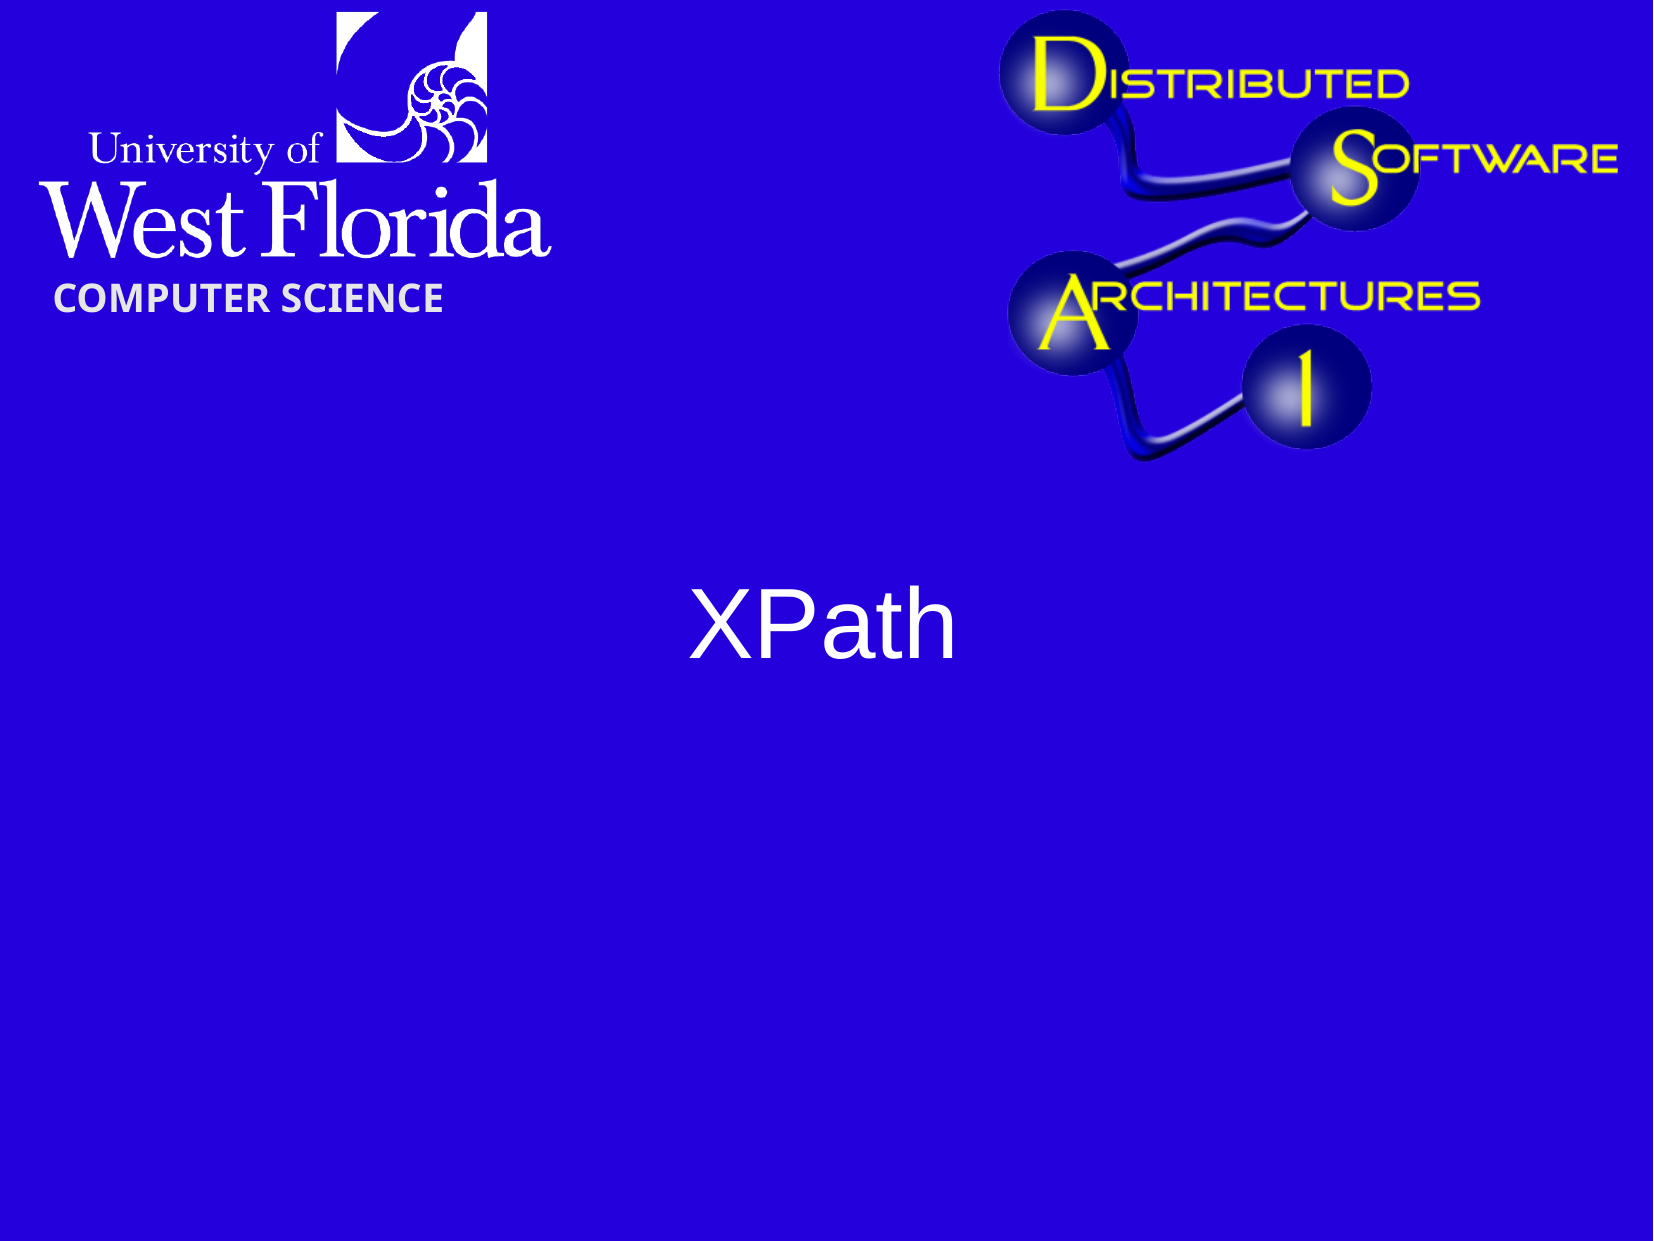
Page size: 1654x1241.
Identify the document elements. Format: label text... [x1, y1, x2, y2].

text_box COMPUTER SCIENCE [37, 262, 563, 334]
picture [37, 0, 559, 262]
text_box XPath [303, 560, 1364, 688]
picture [910, 0, 1653, 506]
